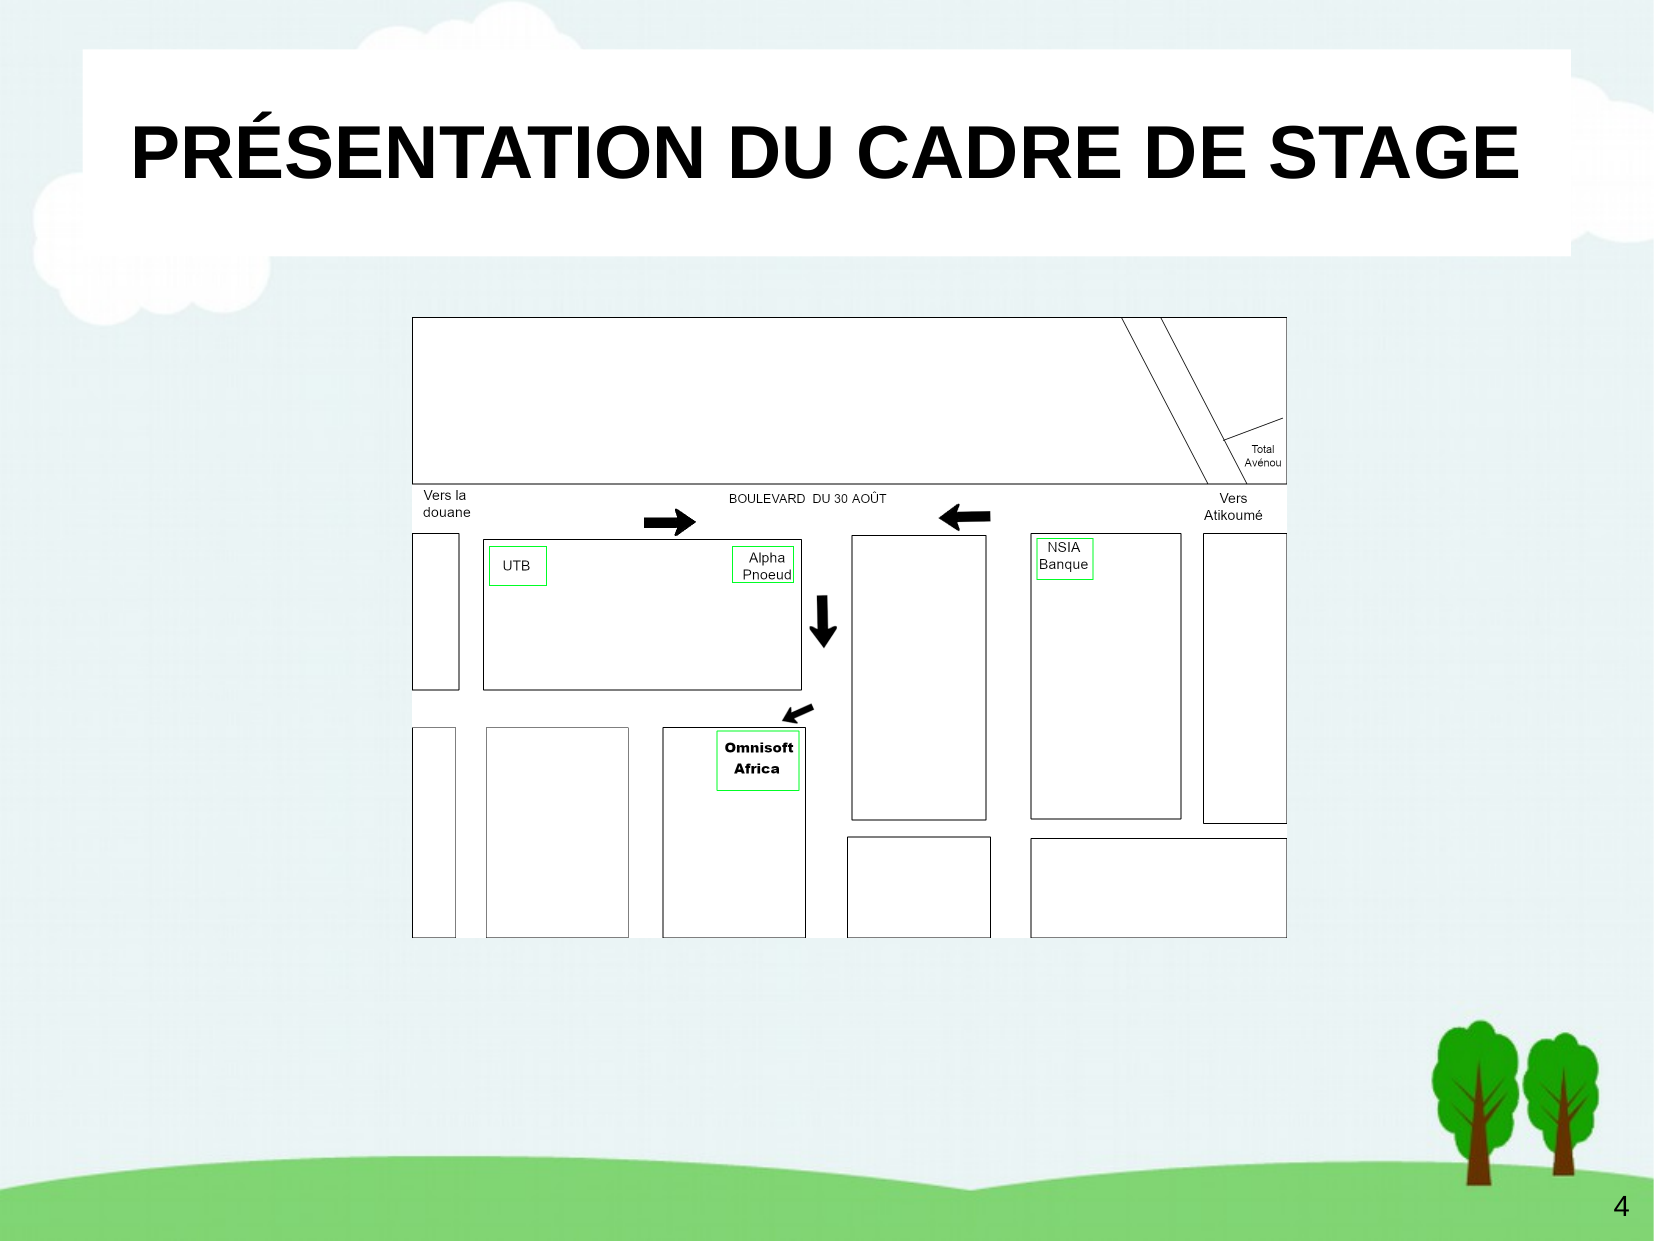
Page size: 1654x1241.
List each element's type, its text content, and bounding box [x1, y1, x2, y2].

picture [0, 0, 1654, 1241]
title PRÉSENTATION DU CADRE DE STAGE [82, 49, 1571, 257]
